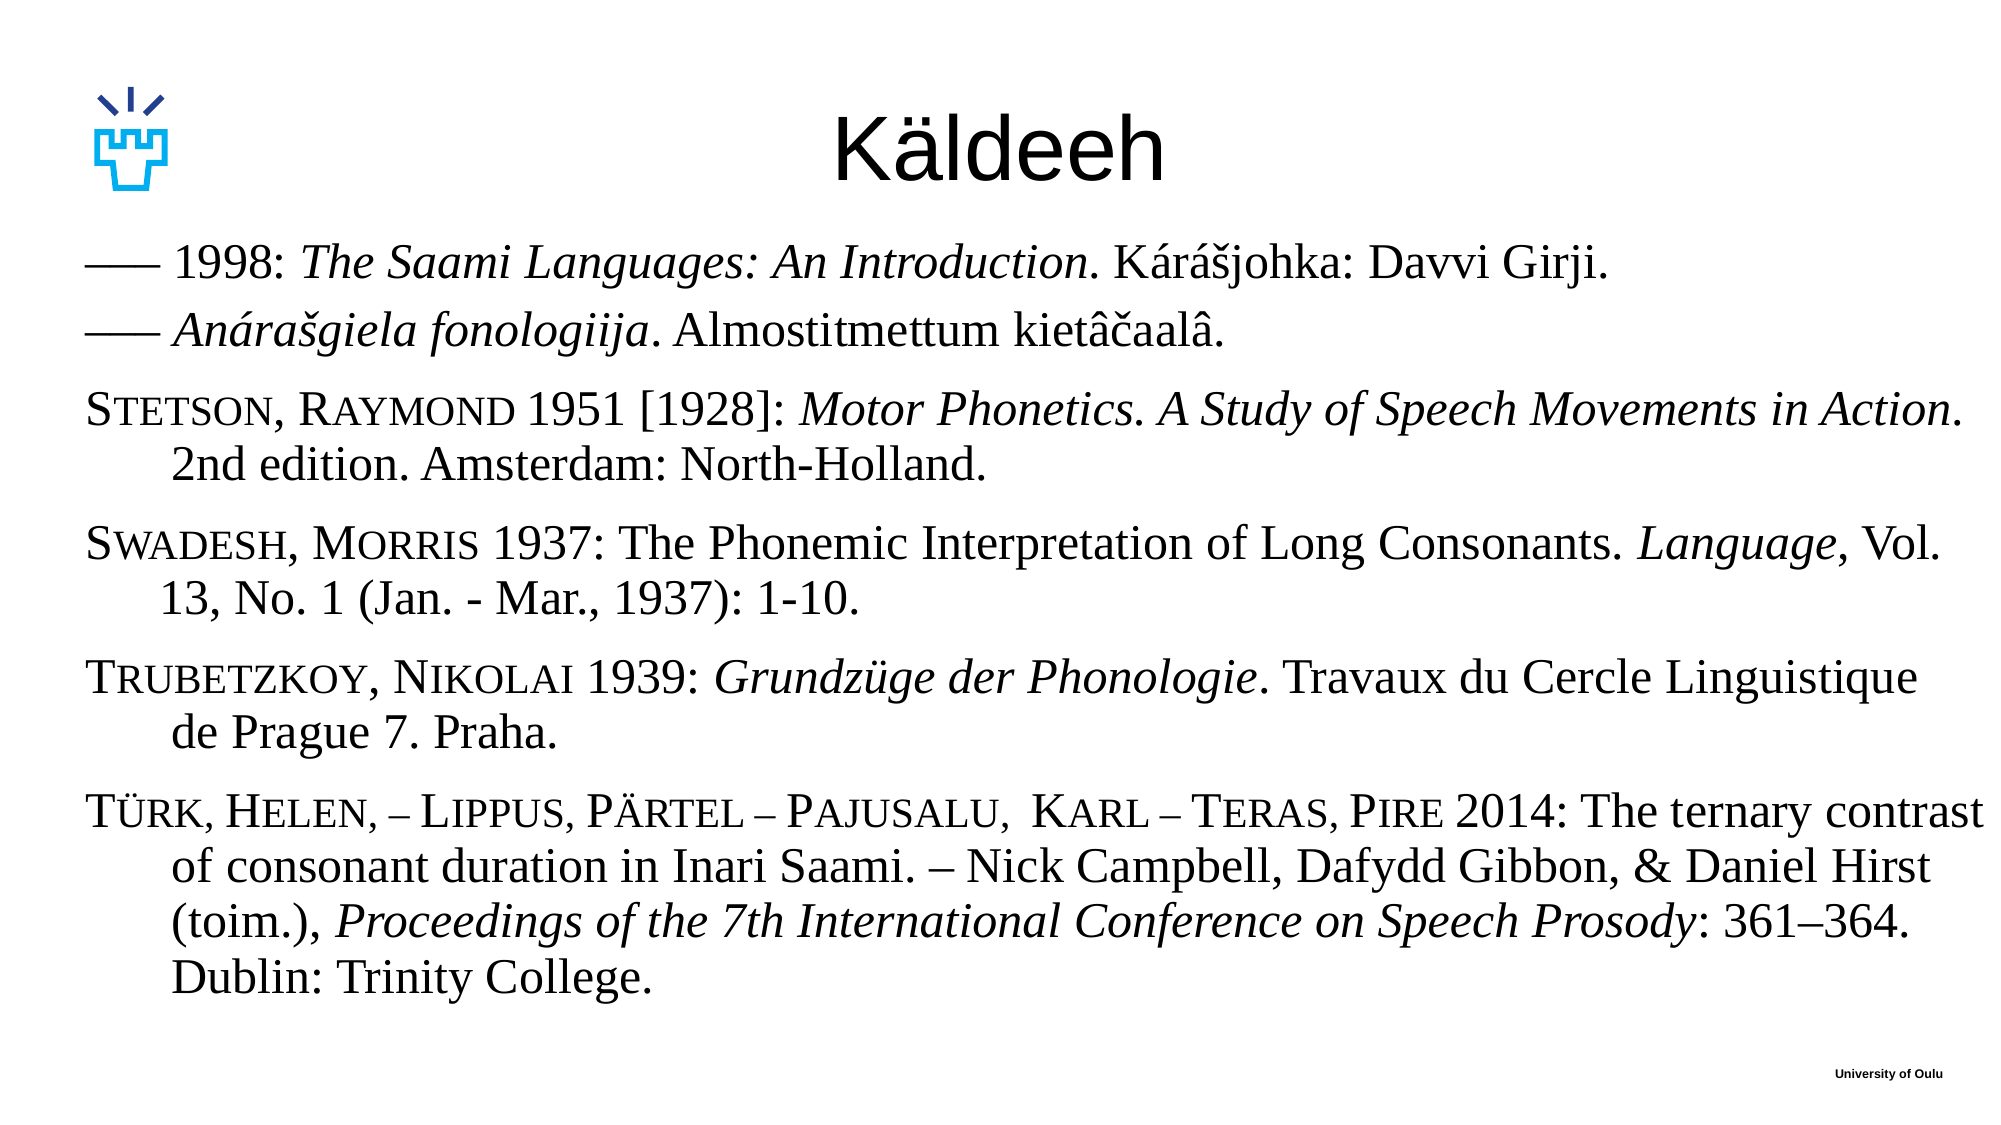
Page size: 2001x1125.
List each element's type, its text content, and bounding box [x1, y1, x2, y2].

title Käldeeh [539, 47, 1461, 234]
list ––– 1998: The Saami Languages: An Introduction. Kárášjohka: Davvi Girji. ––– Anárašgiela fonologiija. Almostitmettum kietâčaalâ. STETSON, RAYMOND 1951 [1928]: Motor Phonetics. A Study of Speech Movements in Action. 2nd edition. Amsterdam: North-Holland. SWADESH, MORRIS 1937: The Phonemic Interpretation of Long Consonants. Language, Vol. 13, No. 1 (Jan. - Mar., 1937): 1-10. TRUBETZKOY, NIKOLAI 1939: Grundzüge der Phonologie. Travaux du Cercle Linguistique de Prague 7. Praha. TÜRK, HELEN, – LIPPUS, PÄRTEL – PAJUSALU, KARL – TERAS, PIRE 2014: The ternary contrast of consonant duration in Inari Saami. – Nick Campbell, Dafydd Gibbon, & Daniel Hirst (toim.), Proceedings of the 7th International Conference on Speech Prosody: 361–364. Dublin: Trinity College. [14, 234, 1988, 1087]
